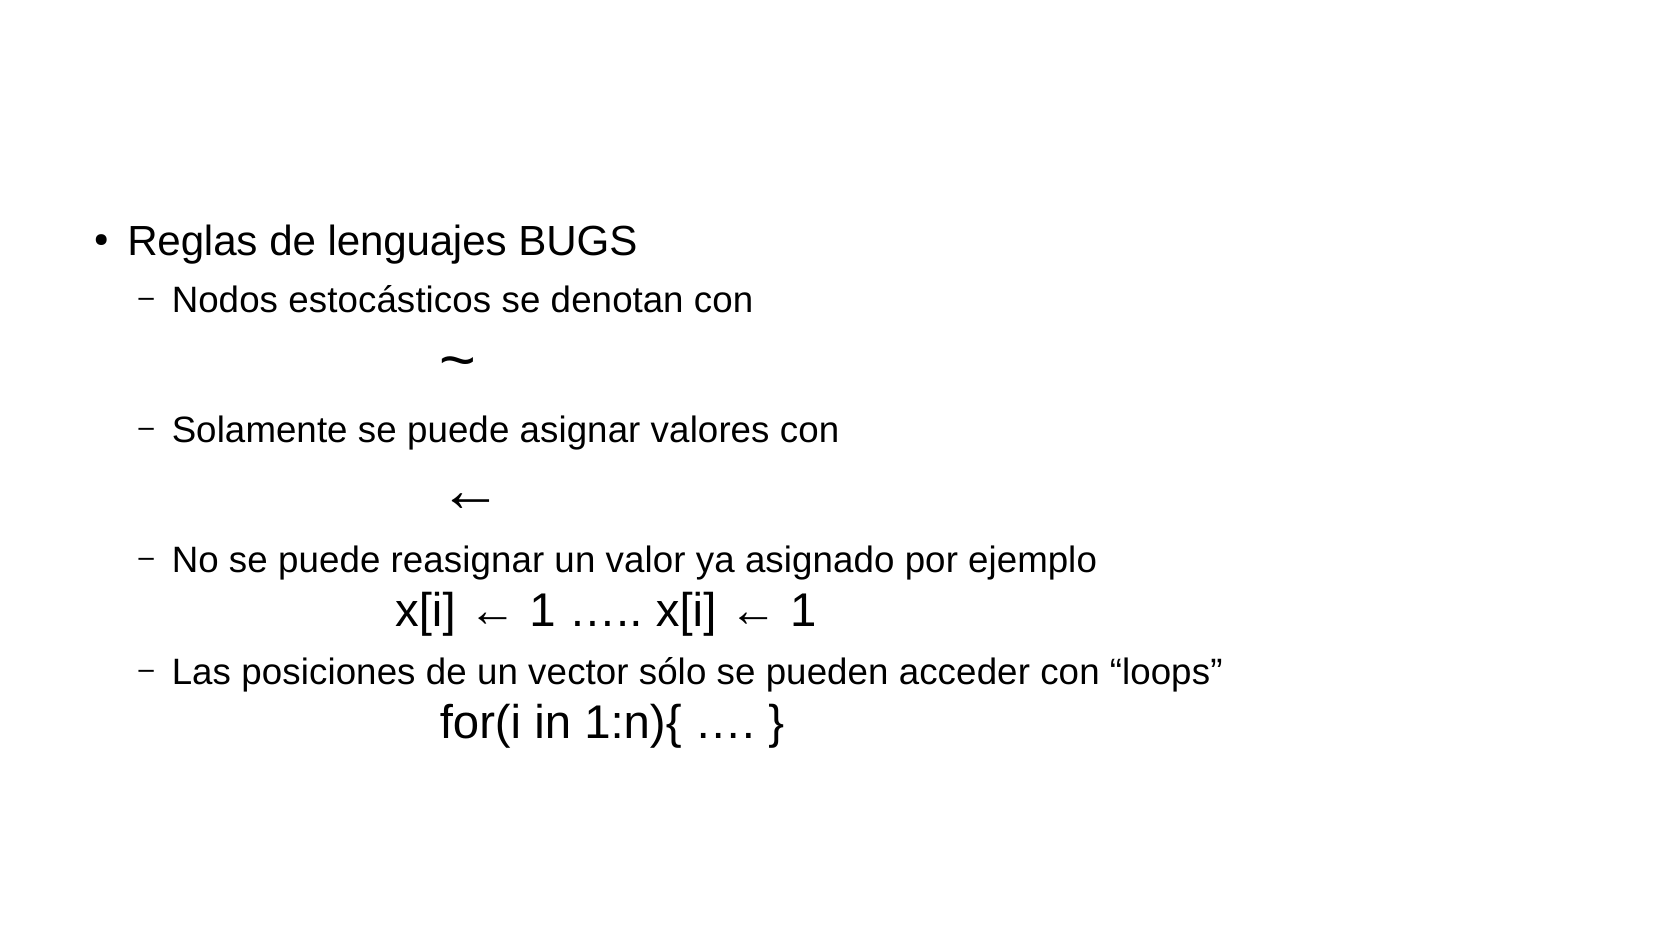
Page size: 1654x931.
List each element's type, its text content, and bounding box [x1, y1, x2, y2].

list Reglas de lenguajes BUGS Nodos estocásticos se denotan con ~ Solamente se puede asignar valores con ← No se puede reasignar un valor ya asignado por ejemplo x[i] ← 1 ….. x[i] ← 1 Las posiciones de un vector sólo se pueden acceder con “loops” for(i in 1:n){ …. } [82, 217, 1571, 758]
